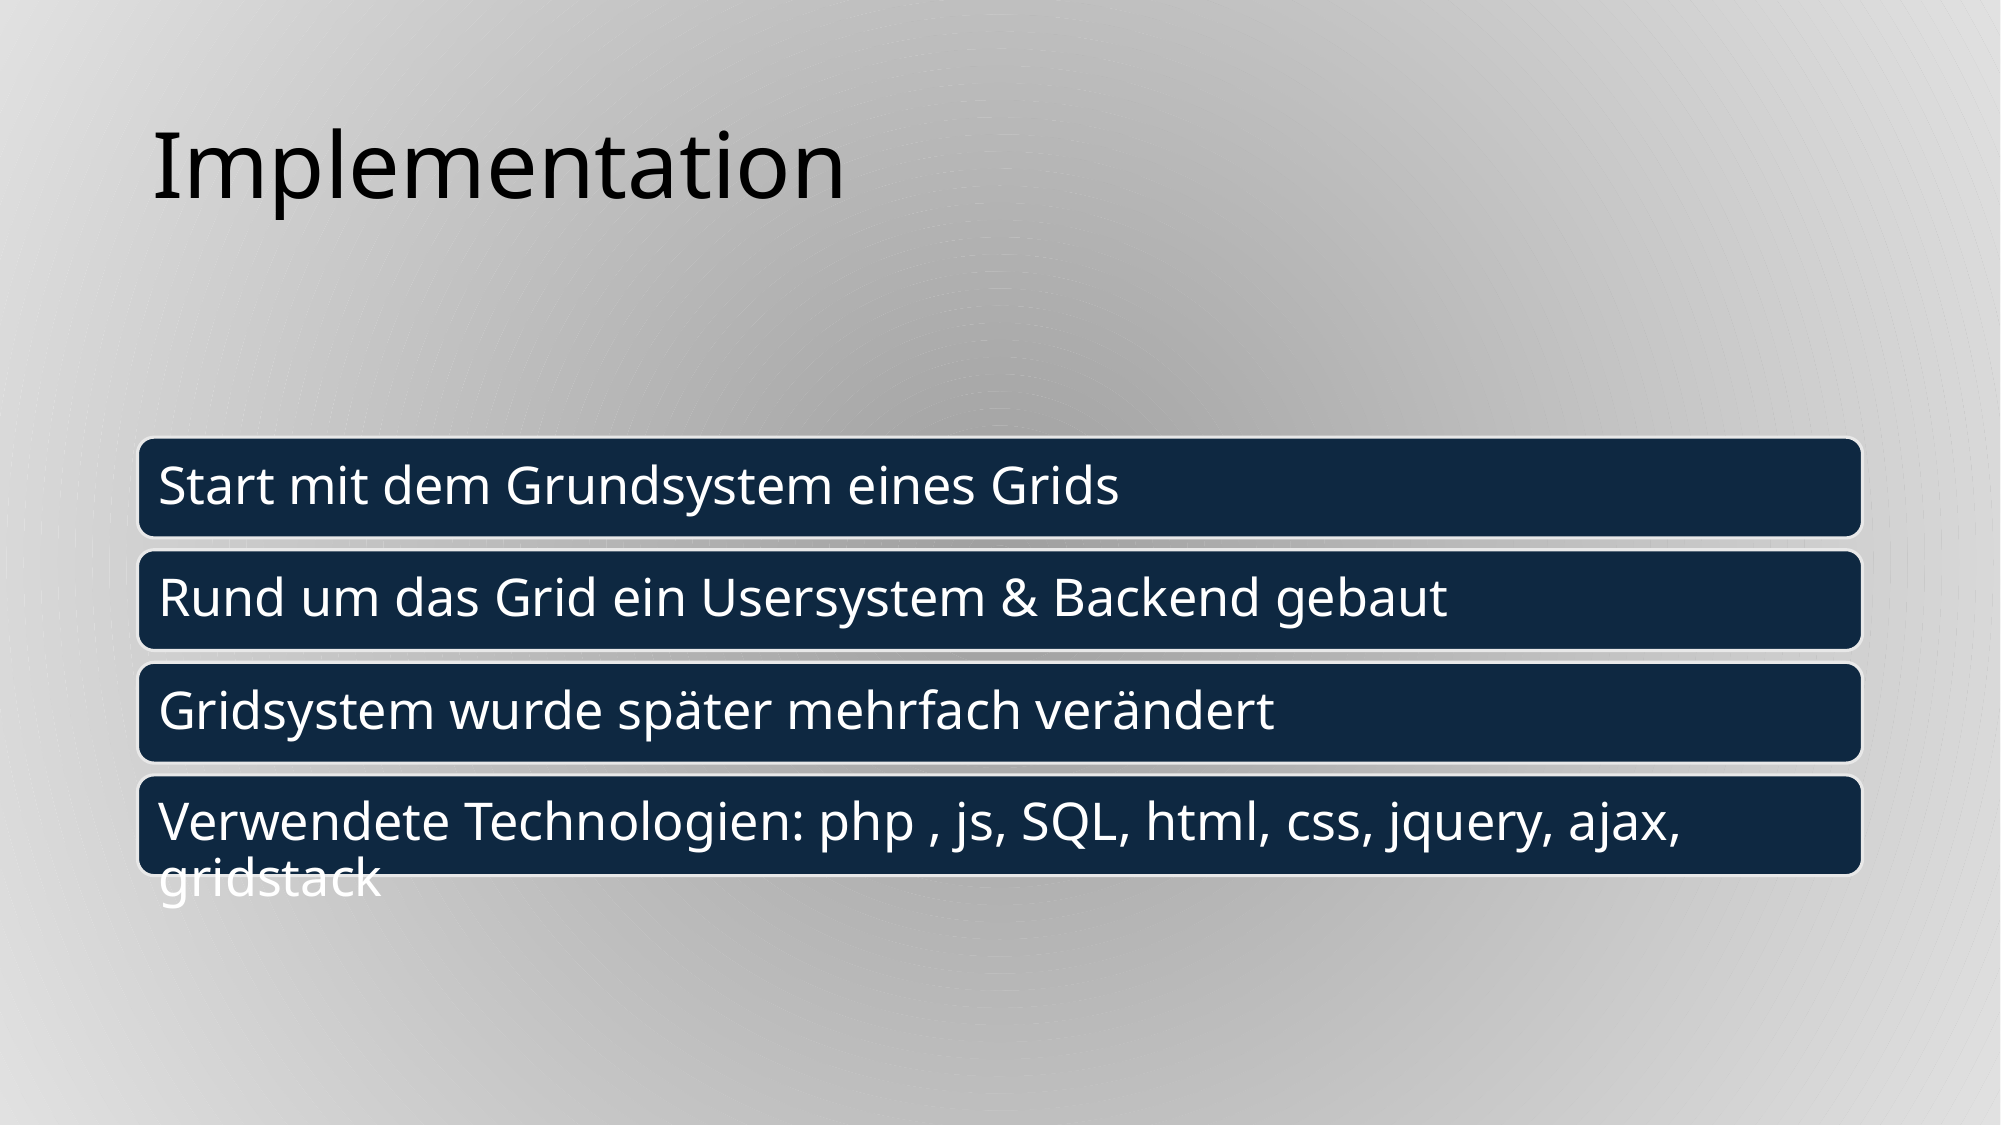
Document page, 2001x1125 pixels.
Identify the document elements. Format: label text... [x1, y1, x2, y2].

text_box Rund um das Grid ein Usersystem & Backend gebaut [137, 549, 1863, 651]
text_box [0, 0, 2000, 1125]
title Implementation [137, 59, 1863, 278]
text_box Gridsystem wurde später mehrfach verändert [137, 662, 1863, 764]
text_box Verwendete Technologien: php , js, SQL, html, css, jquery, ajax, gridstack [137, 774, 1863, 876]
text_box Start mit dem Grundsystem eines Grids [137, 437, 1863, 538]
